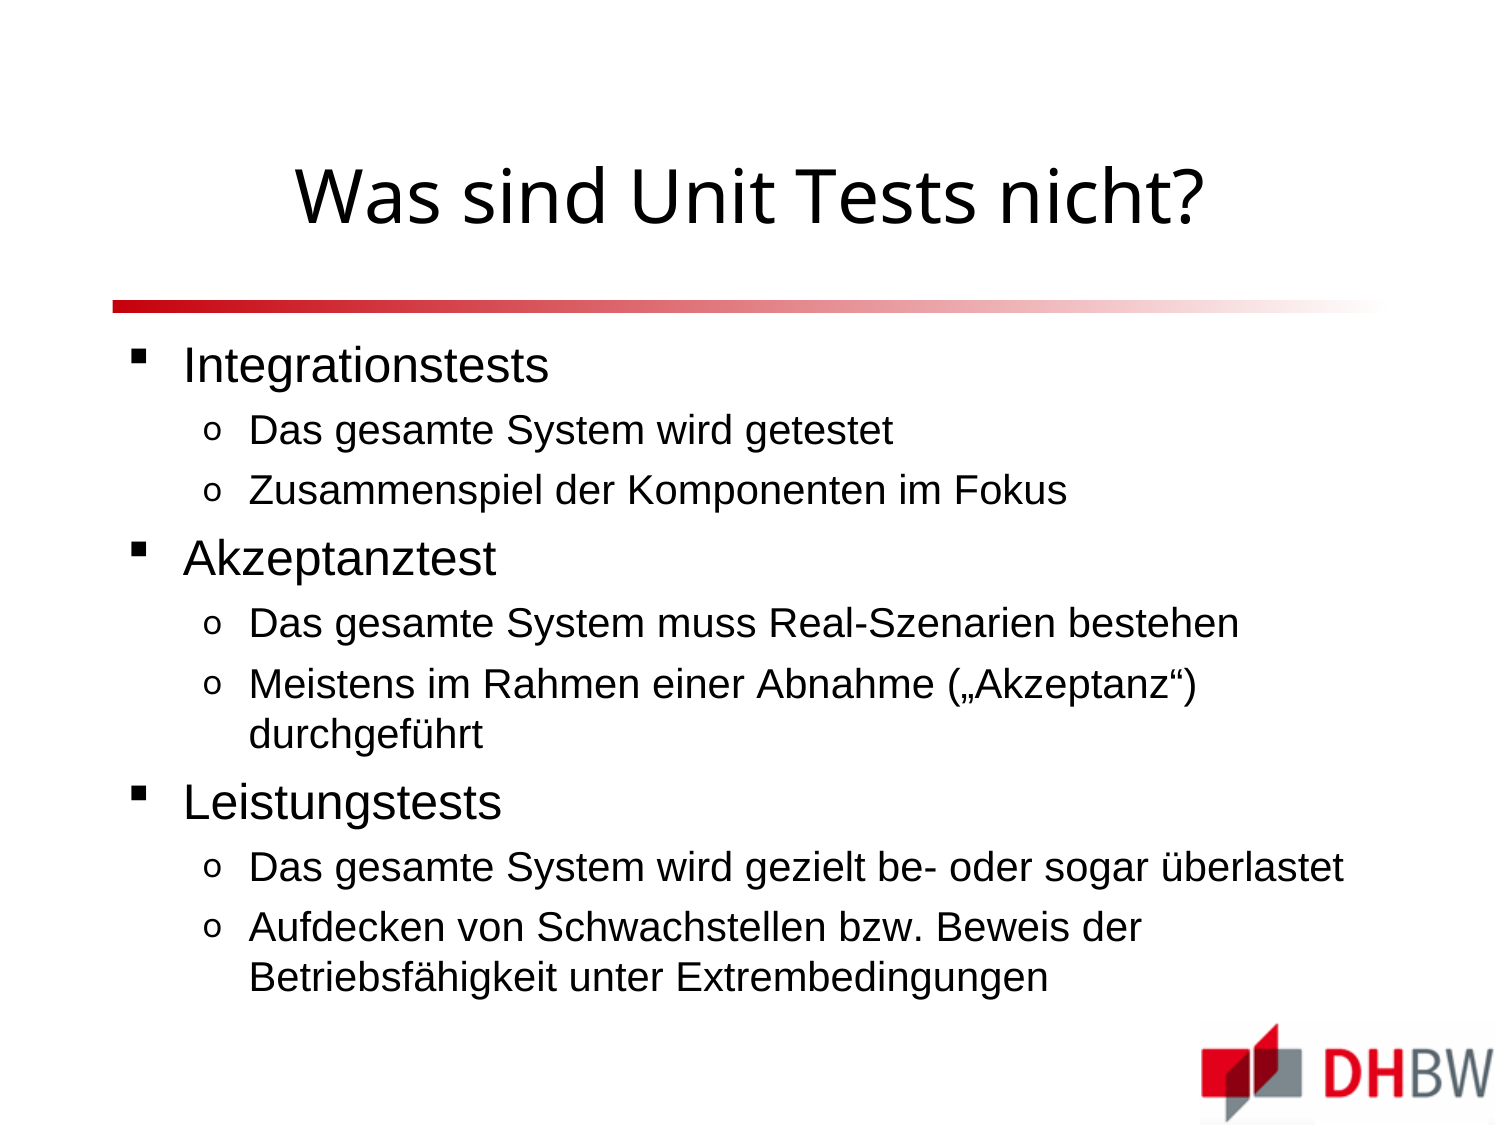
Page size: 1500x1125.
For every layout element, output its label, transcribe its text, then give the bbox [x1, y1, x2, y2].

list Integrationstests Das gesamte System wird getestet Zusammenspiel der Komponenten im Fokus Akzeptanztest Das gesamte System muss Real-Szenarien bestehen Meistens im Rahmen einer Abnahme („Akzeptanz“) durchgeführt Leistungstests Das gesamte System wird gezielt be- oder sogar überlastet Aufdecken von Schwachstellen bzw. Beweis der Betriebsfähigkeit unter Extrembedingungen [112, 324, 1388, 1051]
picture [1200, 1021, 1495, 1125]
title Was sind Unit Tests nicht? [112, 99, 1388, 288]
